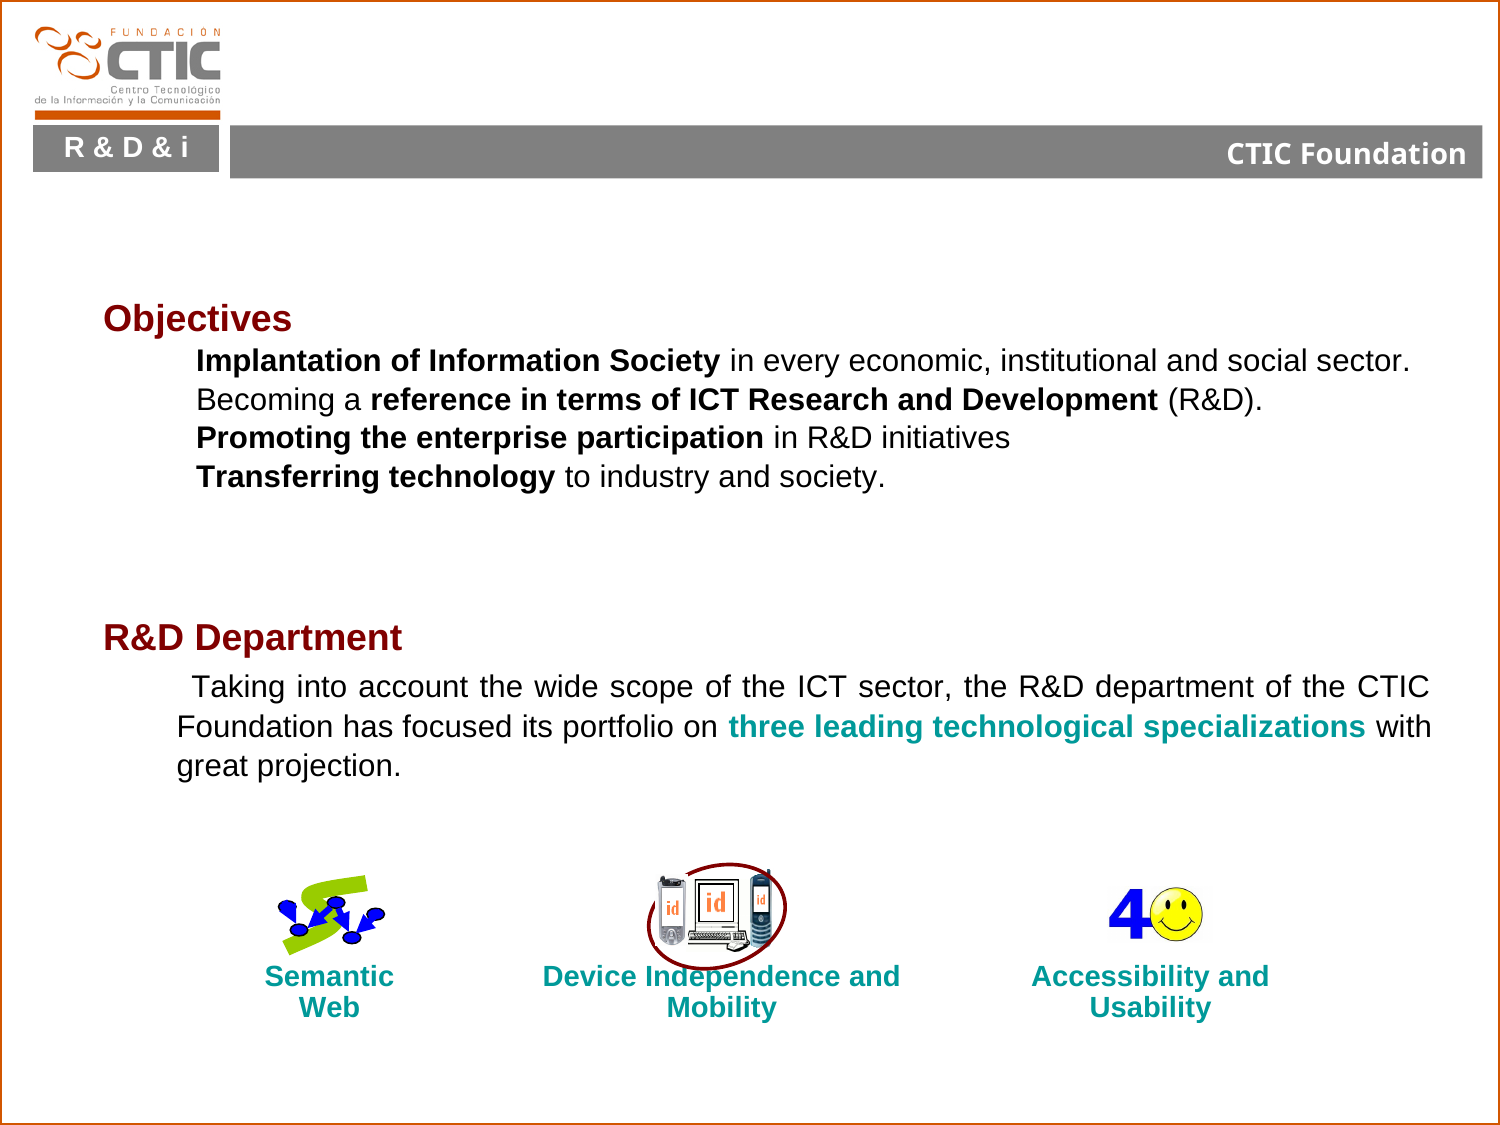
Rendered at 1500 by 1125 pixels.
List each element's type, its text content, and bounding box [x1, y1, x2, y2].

text_box CTIC Foundation [1175, 125, 1483, 182]
text_box Objectives Implantation of Information Society in every economic, institutional and social sector. Becoming a reference in terms of ICT Research and Development (R&D). Promoting the enterprise participation in R&D initiatives Transferring technology to industry and society. R&D Department Taking into account the wide scope of the ICT sector, the R&D department of the CTIC Foundation has focused its portfolio on three leading technological specializations with great projection. [88, 276, 1447, 791]
text_box [278, 902, 284, 910]
text_box [327, 896, 345, 909]
picture [34, 14, 224, 125]
text_box Device Independence and Mobility [490, 954, 954, 1031]
text_box Semantic Web [223, 954, 436, 1031]
picture [767, 941, 774, 948]
text_box Device Independence and Mobility [666, 954, 749, 966]
picture [655, 869, 774, 952]
text_box [290, 924, 308, 936]
text_box [342, 931, 361, 944]
text_box [376, 908, 385, 921]
text_box Accessibility and Usability [972, 954, 1329, 1031]
picture [1107, 886, 1213, 943]
picture [761, 868, 774, 877]
text_box [366, 908, 378, 917]
